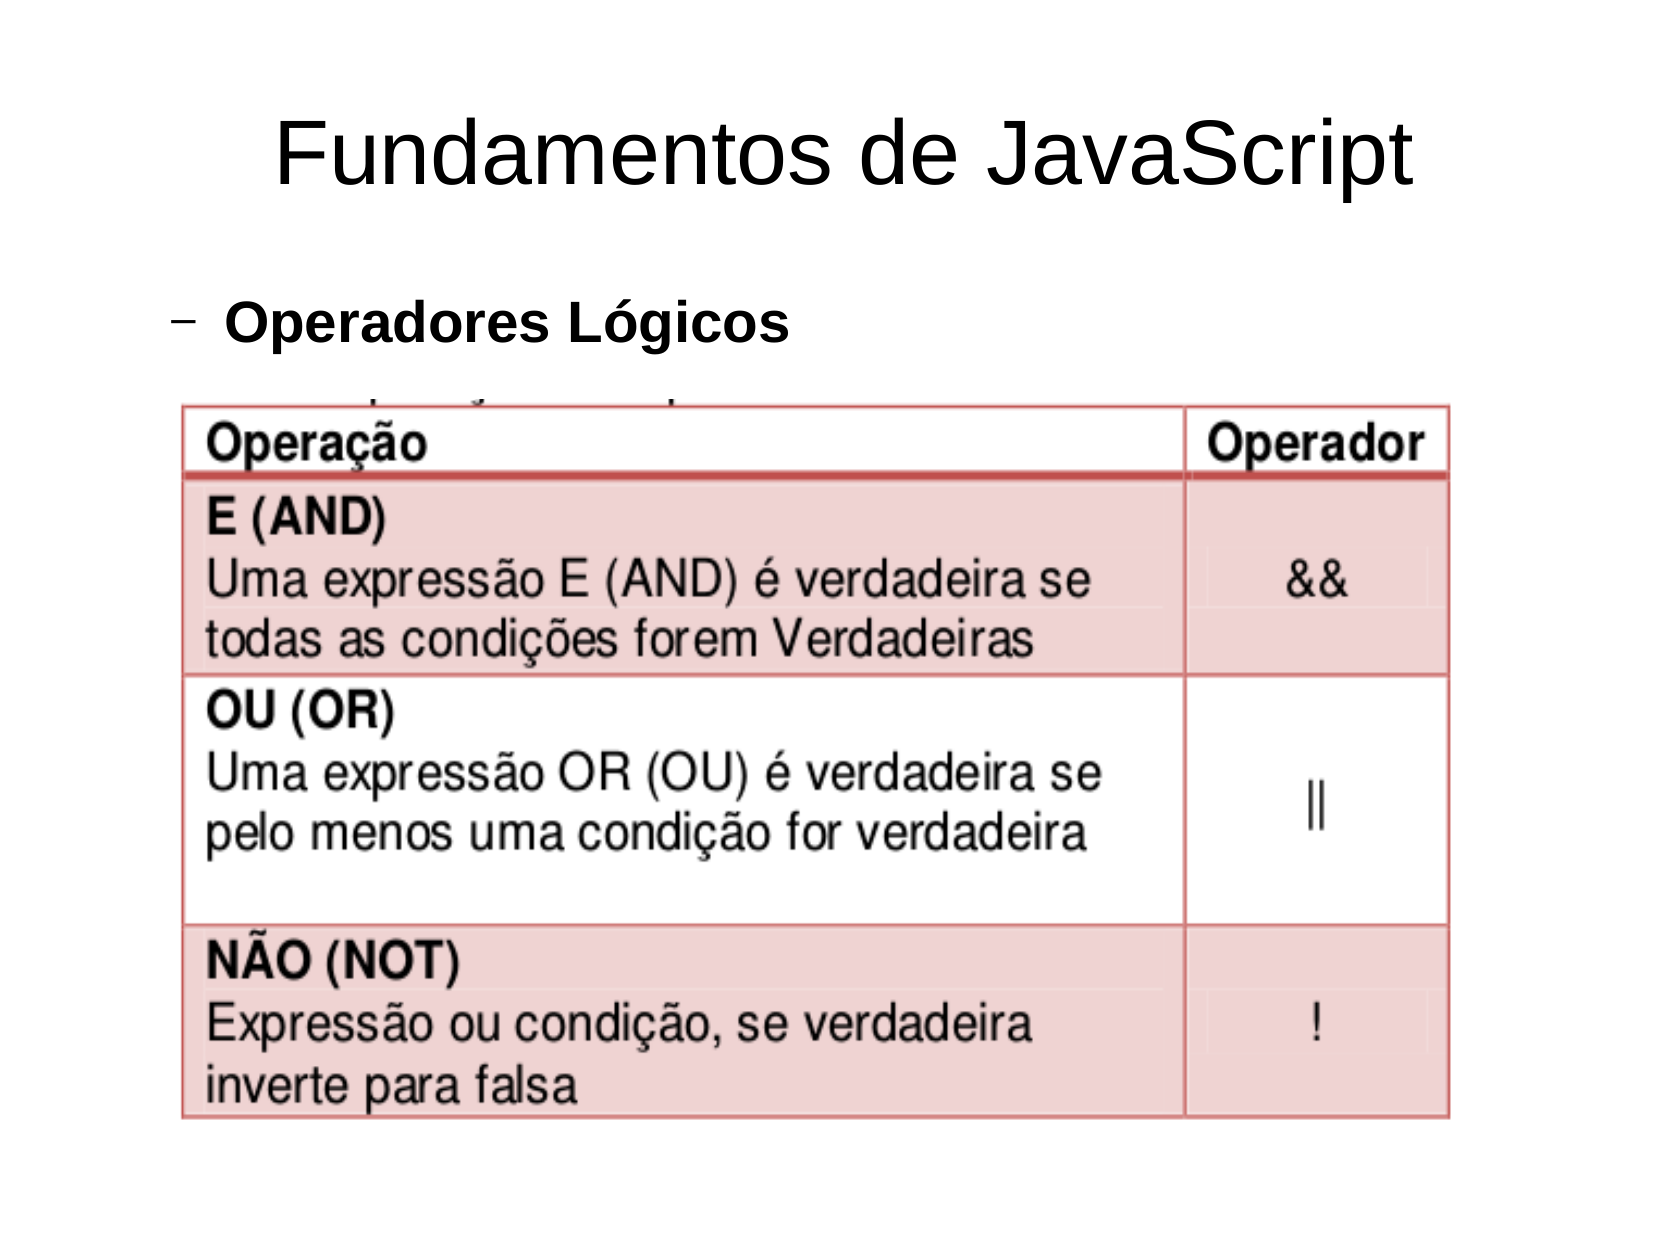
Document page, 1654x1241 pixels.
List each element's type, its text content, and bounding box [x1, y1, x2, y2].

list Operadores Lógicos [82, 290, 1571, 1010]
title Fundamentos de JavaScript [82, 49, 1571, 257]
picture [158, 399, 1490, 1151]
